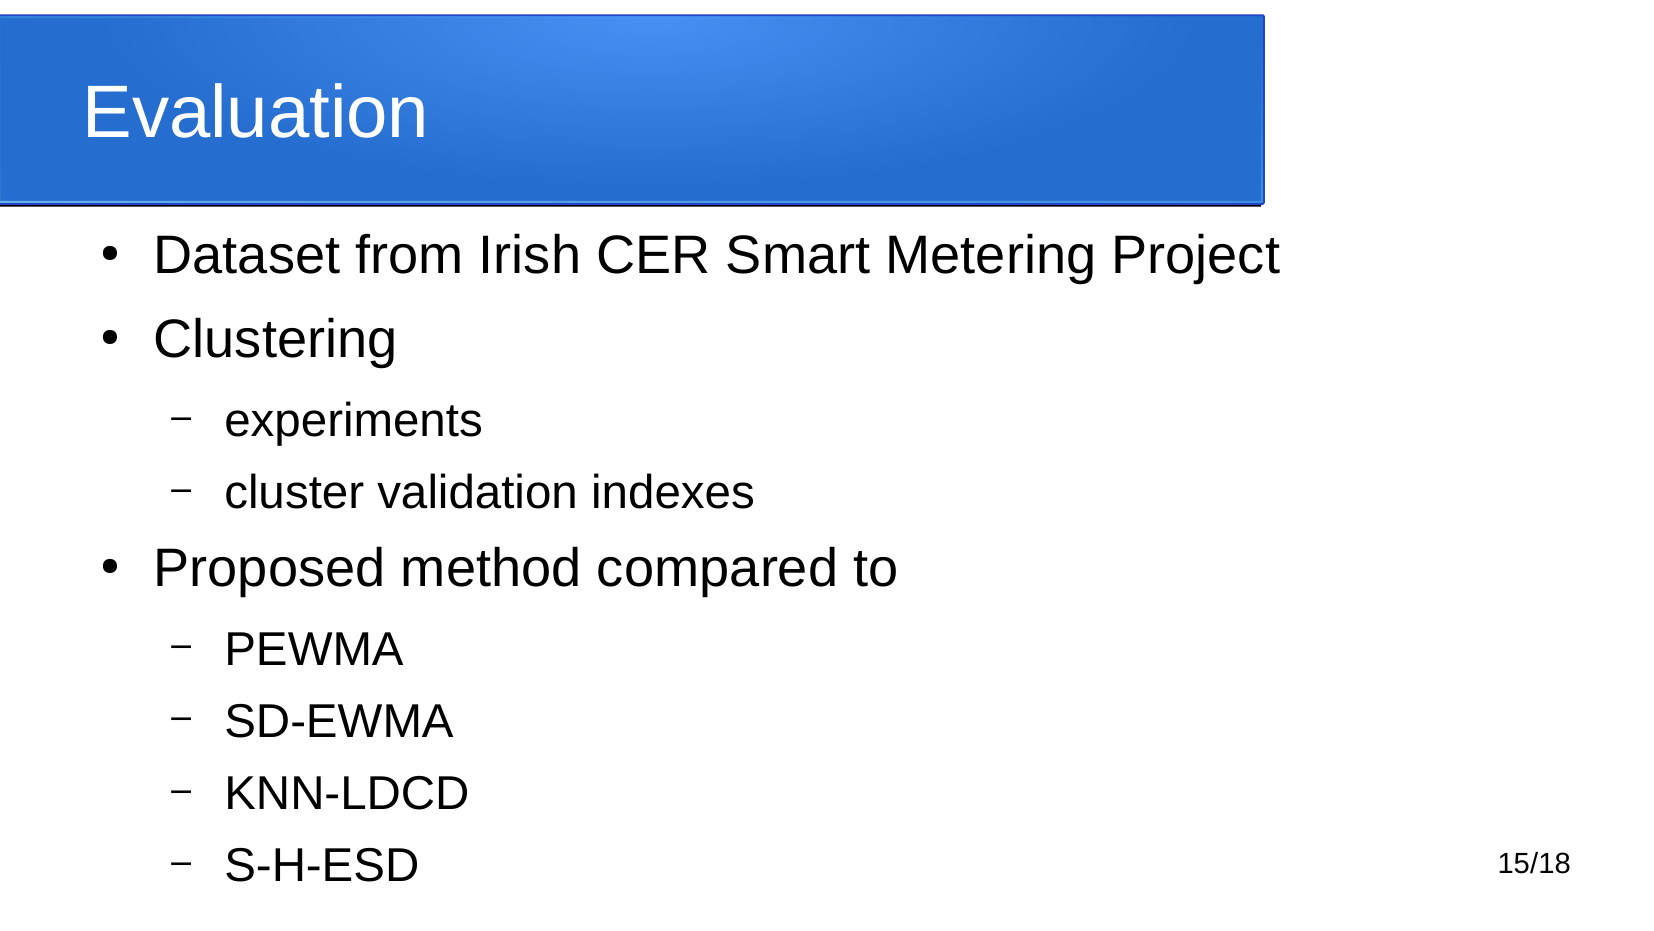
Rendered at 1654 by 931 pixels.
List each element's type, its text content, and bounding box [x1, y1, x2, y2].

title Evaluation [82, 29, 1291, 196]
list Dataset from Irish CER Smart Metering Project Clustering experiments cluster validation indexes Proposed method compared to PEWMA SD-EWMA KNN-LDCD S-H-ESD [82, 224, 1571, 901]
